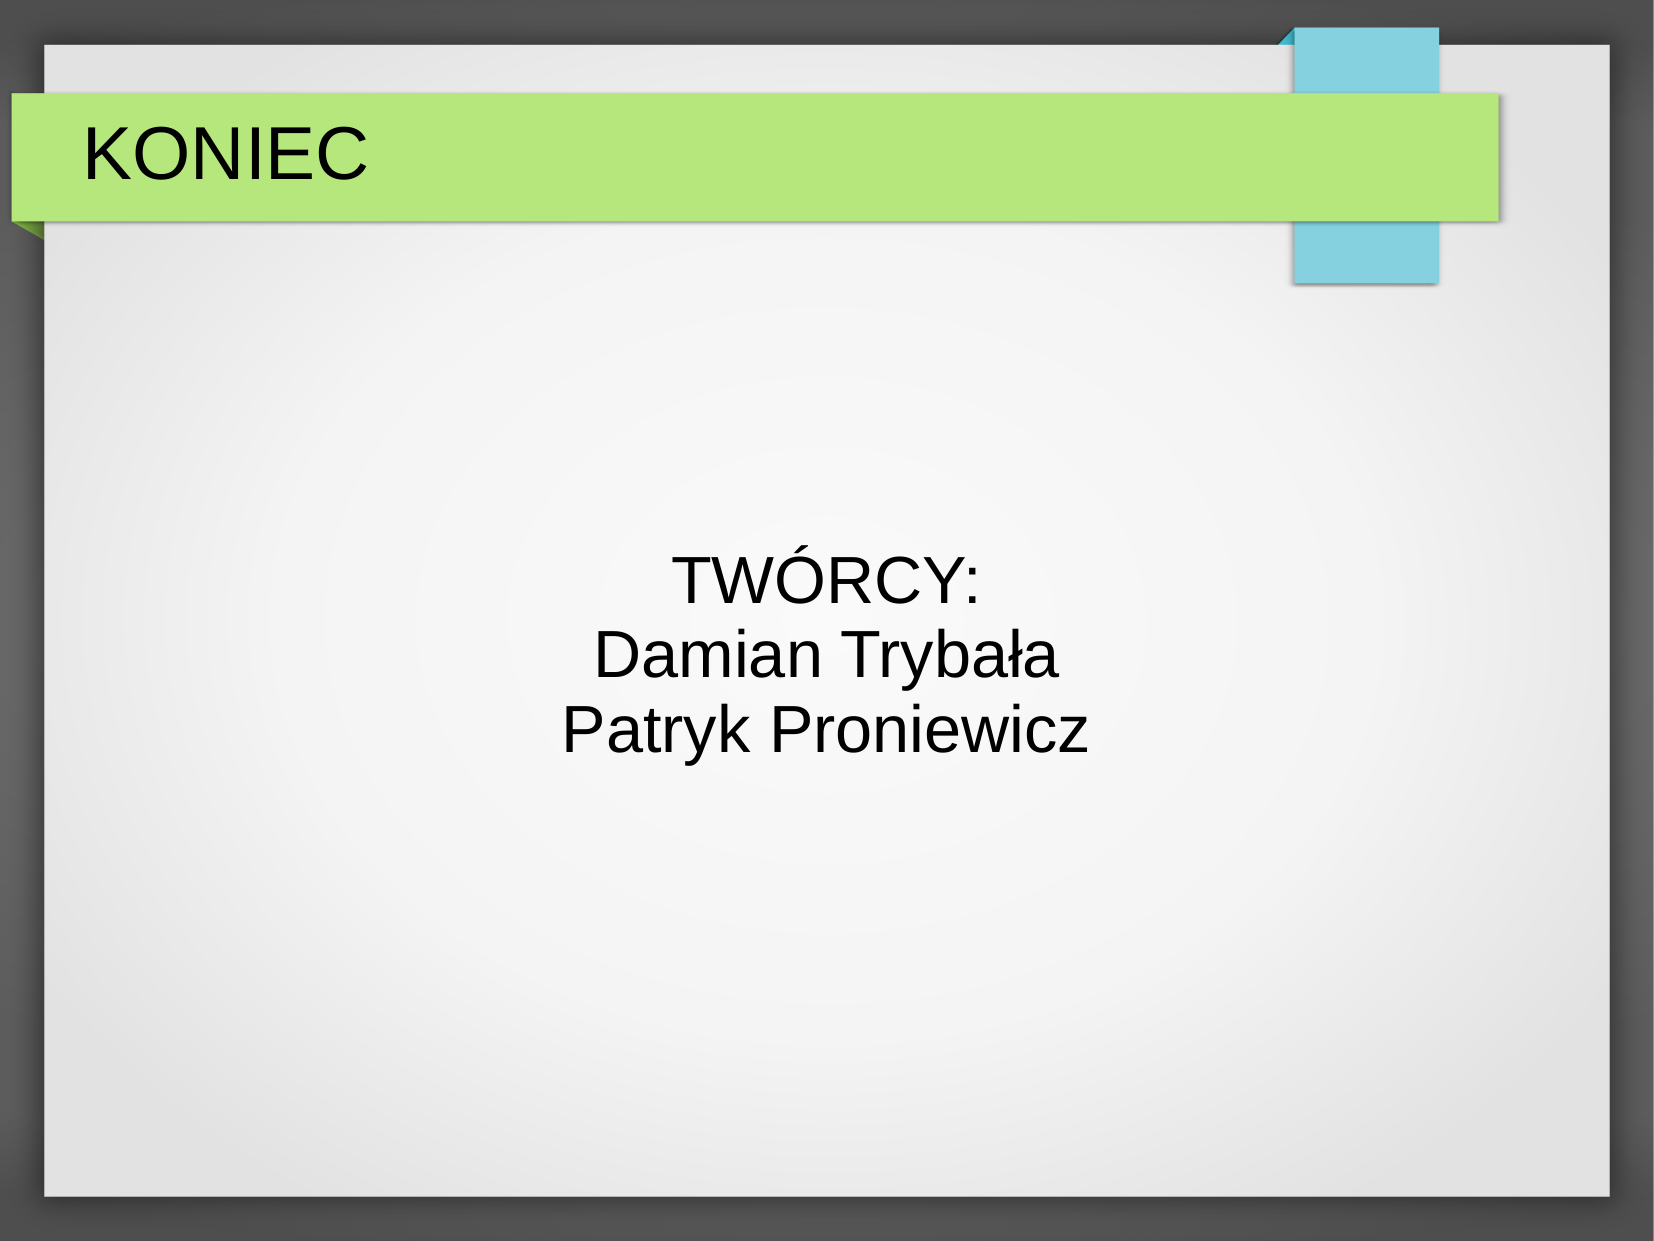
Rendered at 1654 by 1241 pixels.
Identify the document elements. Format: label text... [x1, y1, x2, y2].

title KONIEC [82, 94, 1264, 213]
picture [0, 0, 1654, 1241]
subtitle TWÓRCY: Damian Trybała Patryk Proniewicz [82, 295, 1571, 1015]
